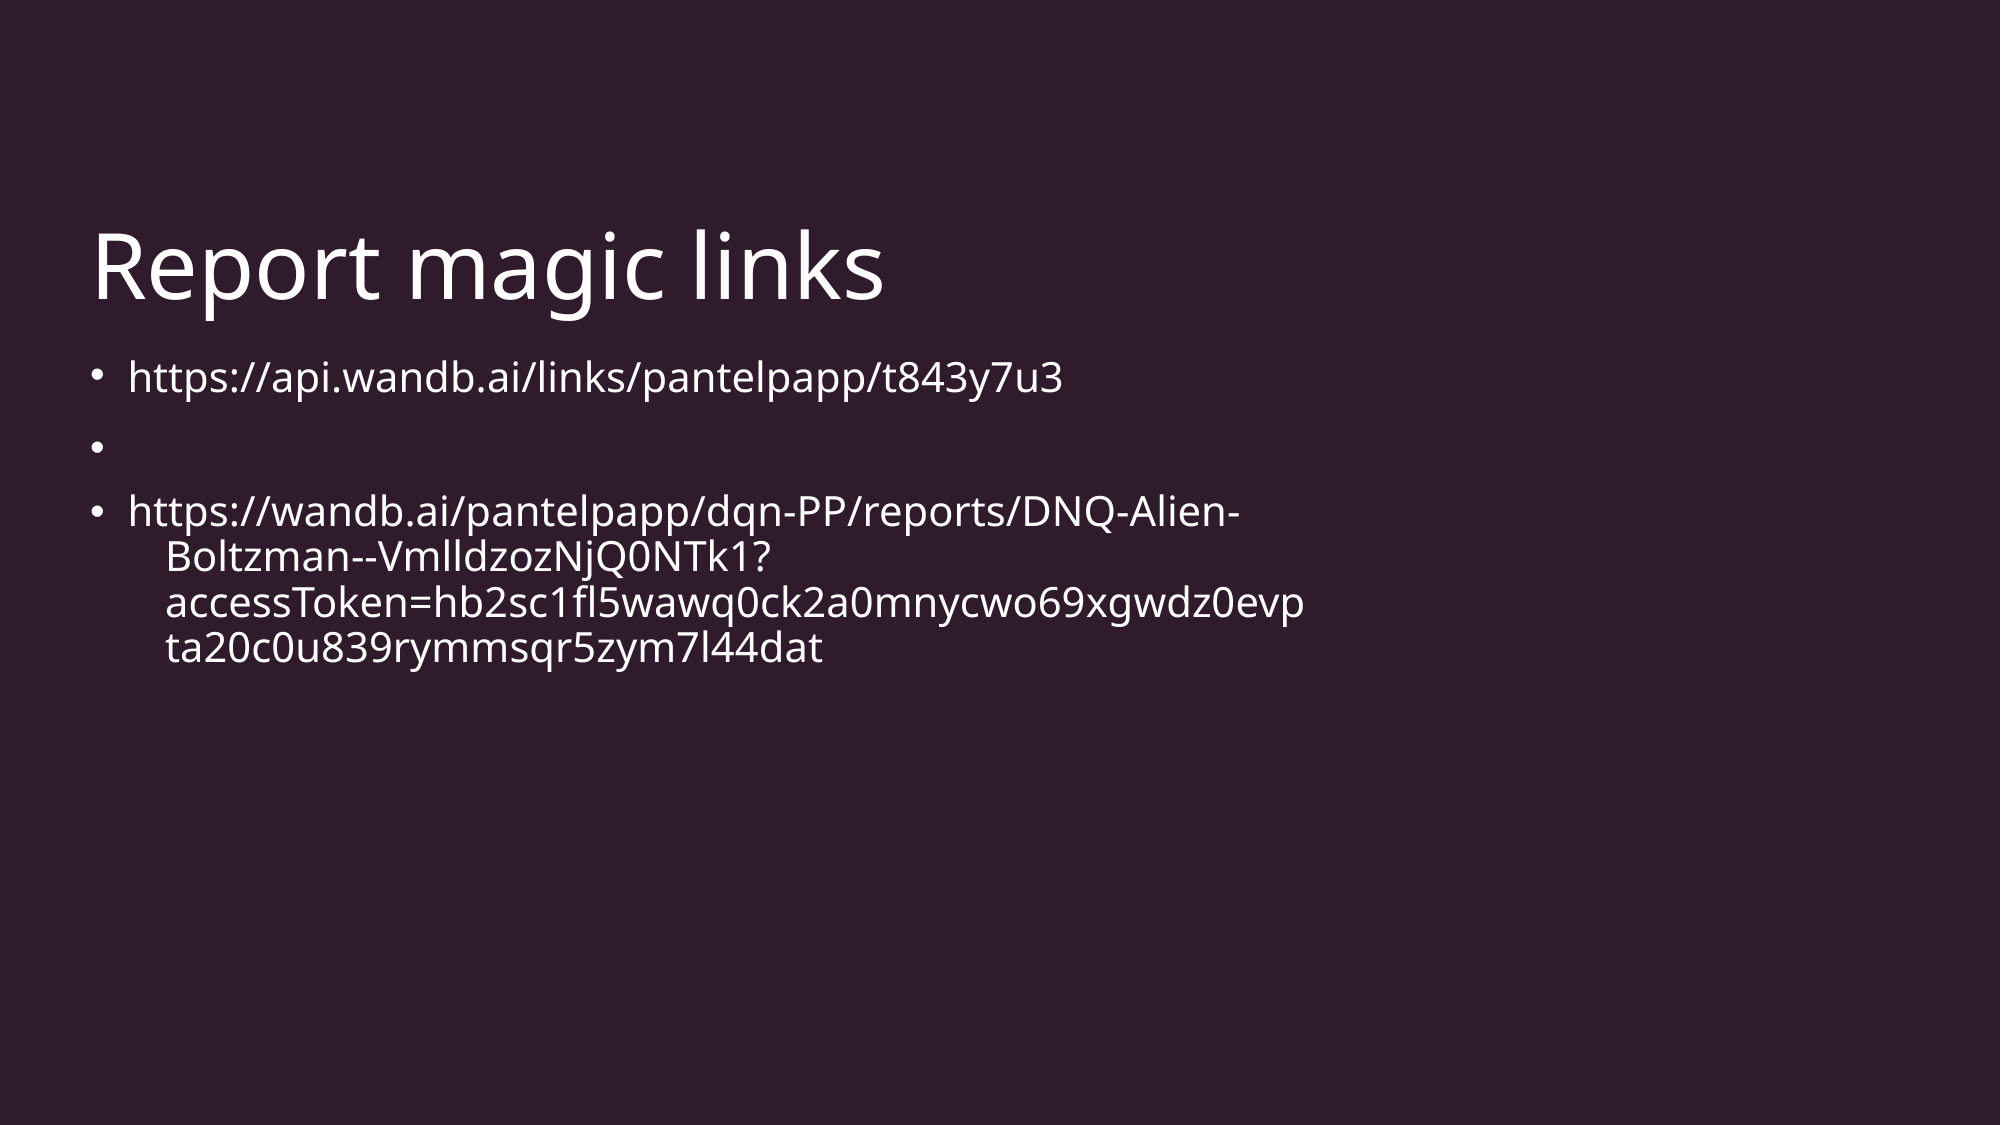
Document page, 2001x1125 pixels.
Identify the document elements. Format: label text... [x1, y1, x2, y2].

title Report magic links [75, 109, 1336, 328]
list https://api.wandb.ai/links/pantelpapp/t843y7u3 https://wandb.ai/pantelpapp/dqn-PP/reports/DNQ-Alien-Boltzman--VmlldzozNjQ0NTk1?accessToken=hb2sc1fl5wawq0ck2a0mnycwo69xgwdz0evpta20c0u839rymmsqr5zym7l44dat [75, 343, 1336, 1014]
